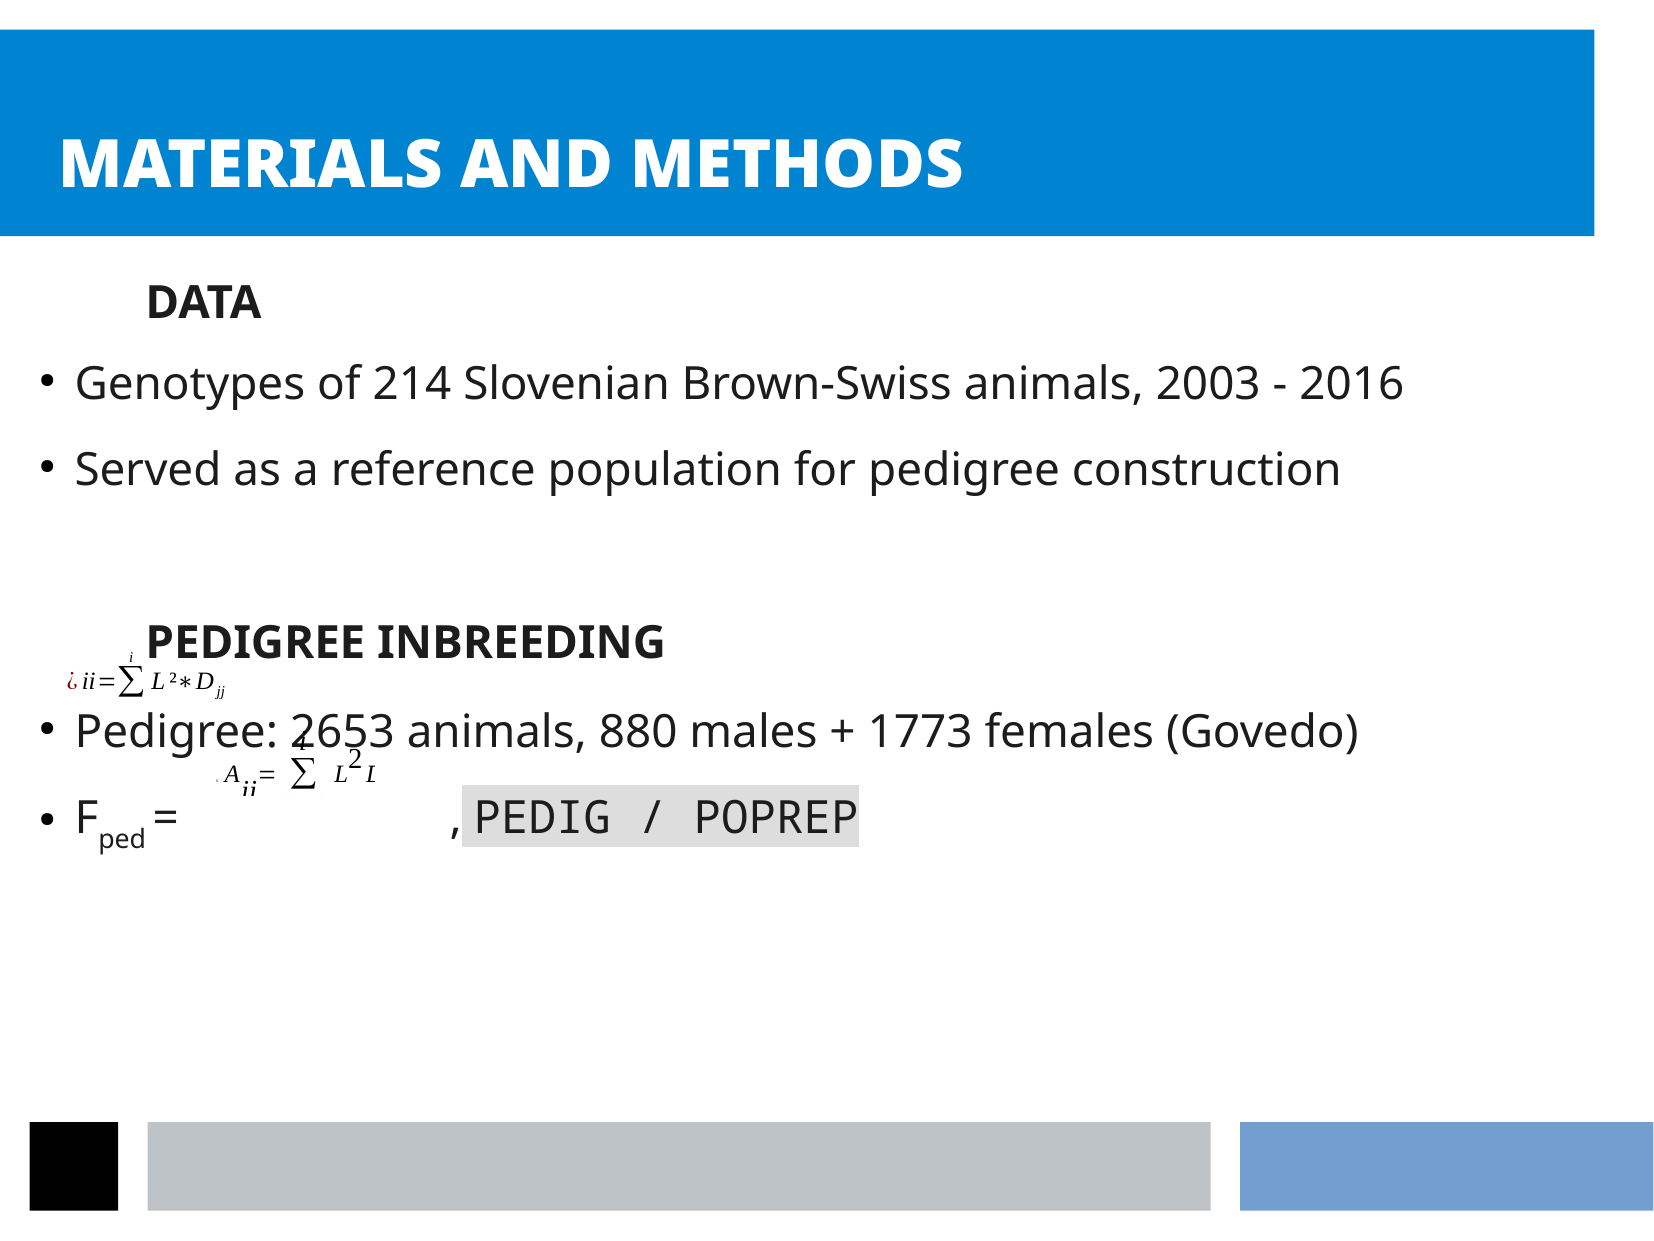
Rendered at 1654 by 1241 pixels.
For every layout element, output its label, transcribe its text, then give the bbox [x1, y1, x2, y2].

list DATA Genotypes of 214 Slovenian Brown-Swiss animals, 2003 - 2016 Served as a reference population for pedigree construction PEDIGREE INBREEDING Pedigree: 2653 animals, 880 males + 1773 females (Govedo) Fped = , PEDIG / POPREP [39, 270, 1546, 1038]
chart [61, 648, 233, 700]
title MATERIALS AND METHODS [59, 59, 1595, 207]
chart [210, 724, 376, 796]
